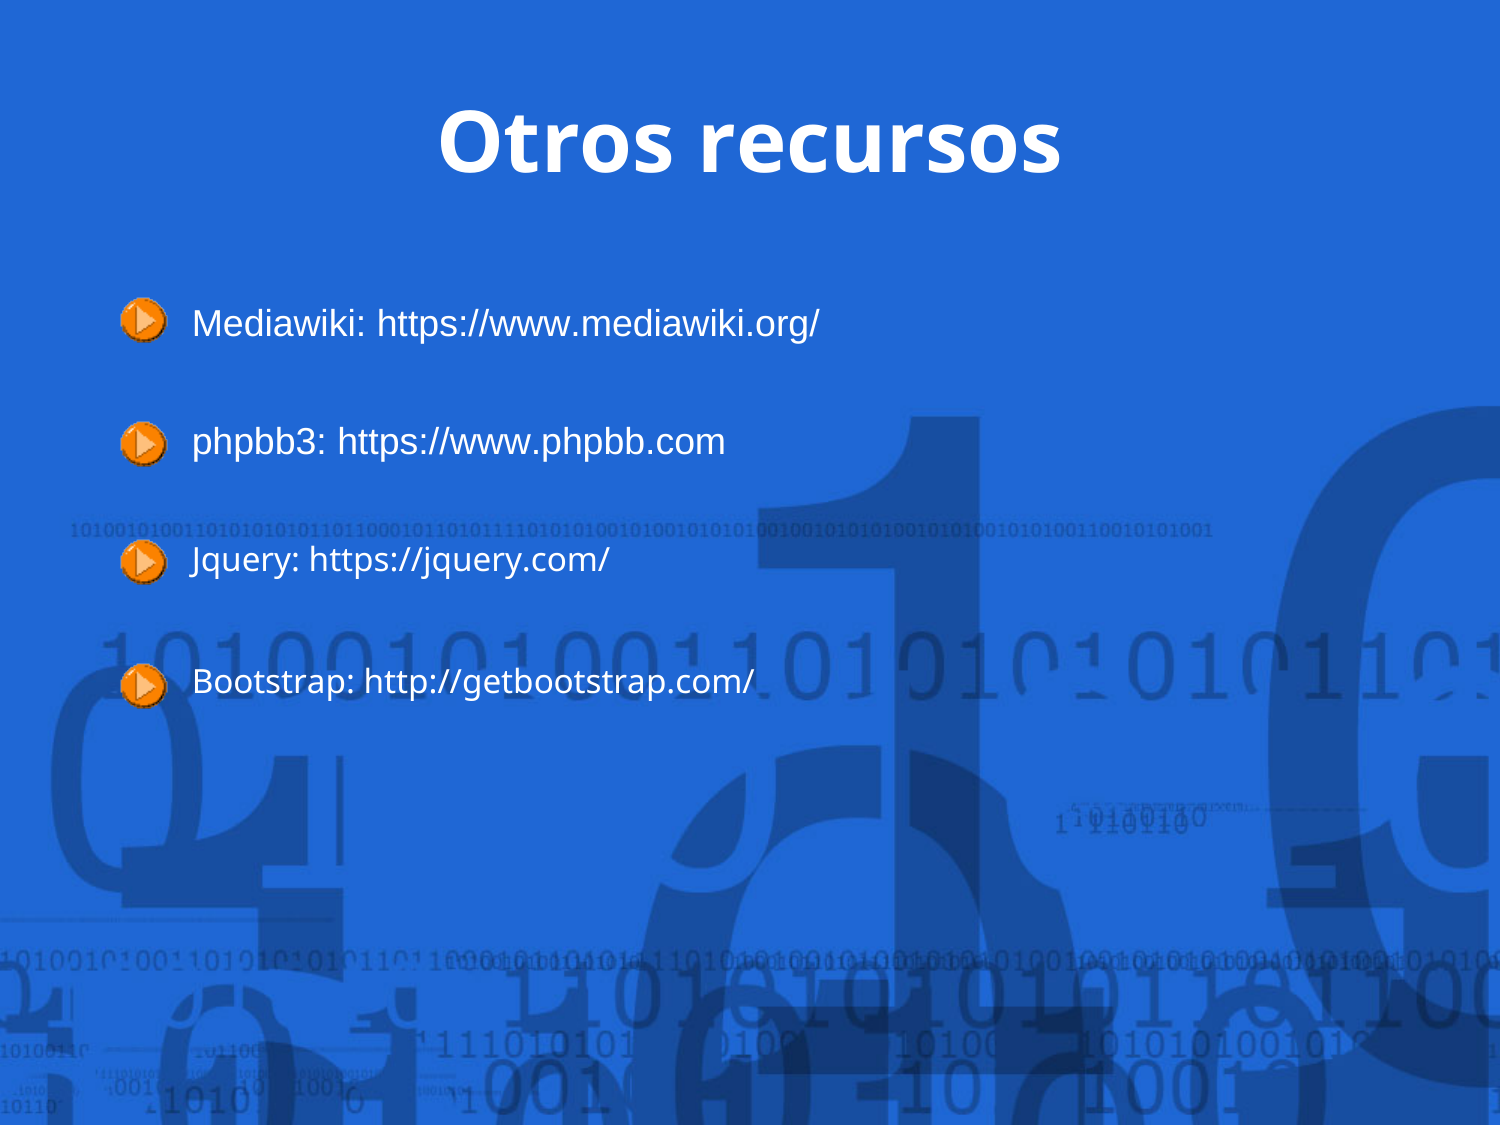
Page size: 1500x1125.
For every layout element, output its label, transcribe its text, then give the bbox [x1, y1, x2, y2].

text_box Bootstrap: http://getbootstrap.com/ [177, 653, 1063, 709]
text_box Jquery: https://jquery.com/ [177, 531, 1063, 587]
picture [0, 0, 1500, 1125]
title Otros recursos [75, 45, 1426, 233]
text_box Mediawiki: https://www.mediawiki.org/ [177, 295, 1063, 353]
text_box phpbb3: https://www.phpbb.com [177, 413, 1063, 471]
